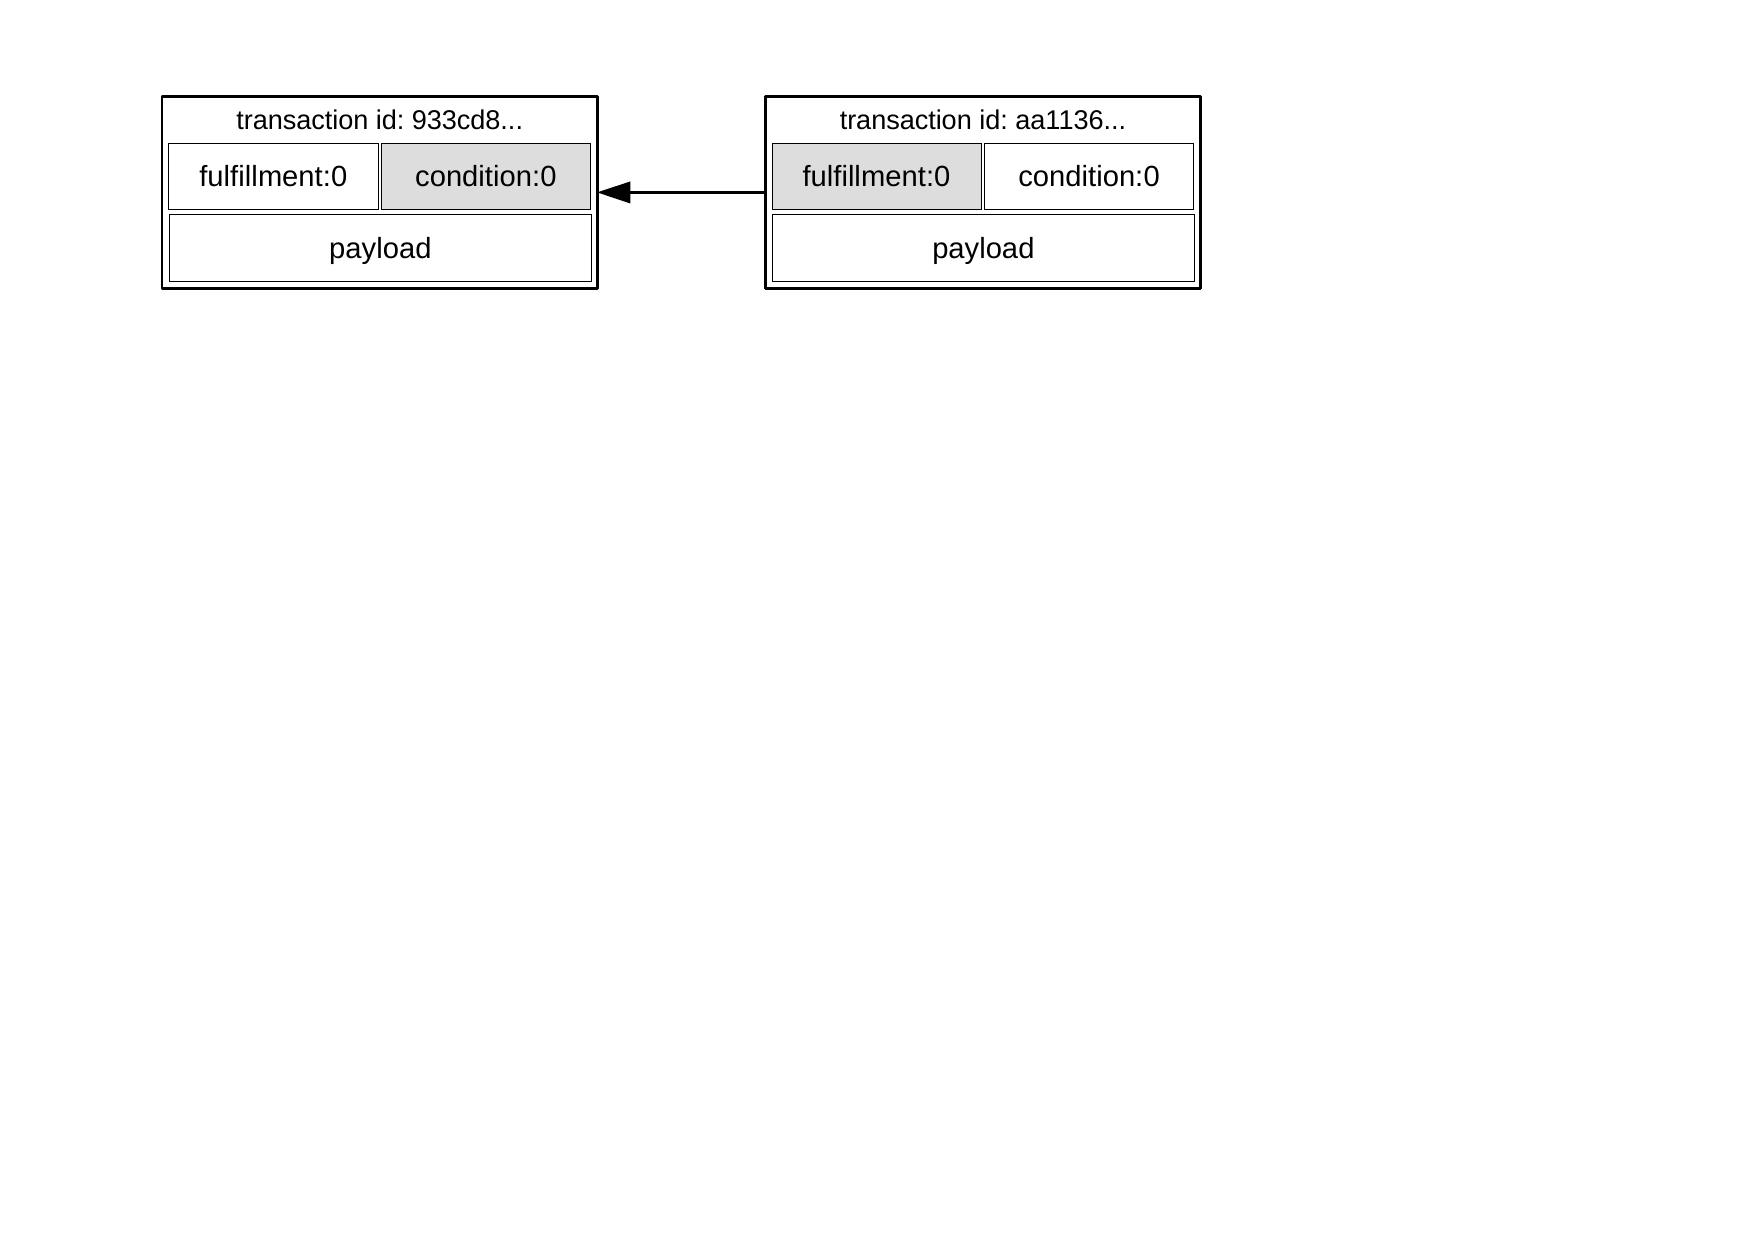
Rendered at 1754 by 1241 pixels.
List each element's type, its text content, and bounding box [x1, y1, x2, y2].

text_box fulfillment:0 [168, 143, 379, 210]
text_box payload [169, 214, 592, 282]
text_box transaction id: aa1136... [765, 96, 1201, 289]
text_box transaction id: 933cd8... [161, 96, 598, 289]
text_box condition:0 [984, 143, 1194, 210]
text_box fulfillment:0 [772, 143, 982, 210]
text_box condition:0 [381, 143, 591, 210]
text_box payload [772, 214, 1195, 282]
